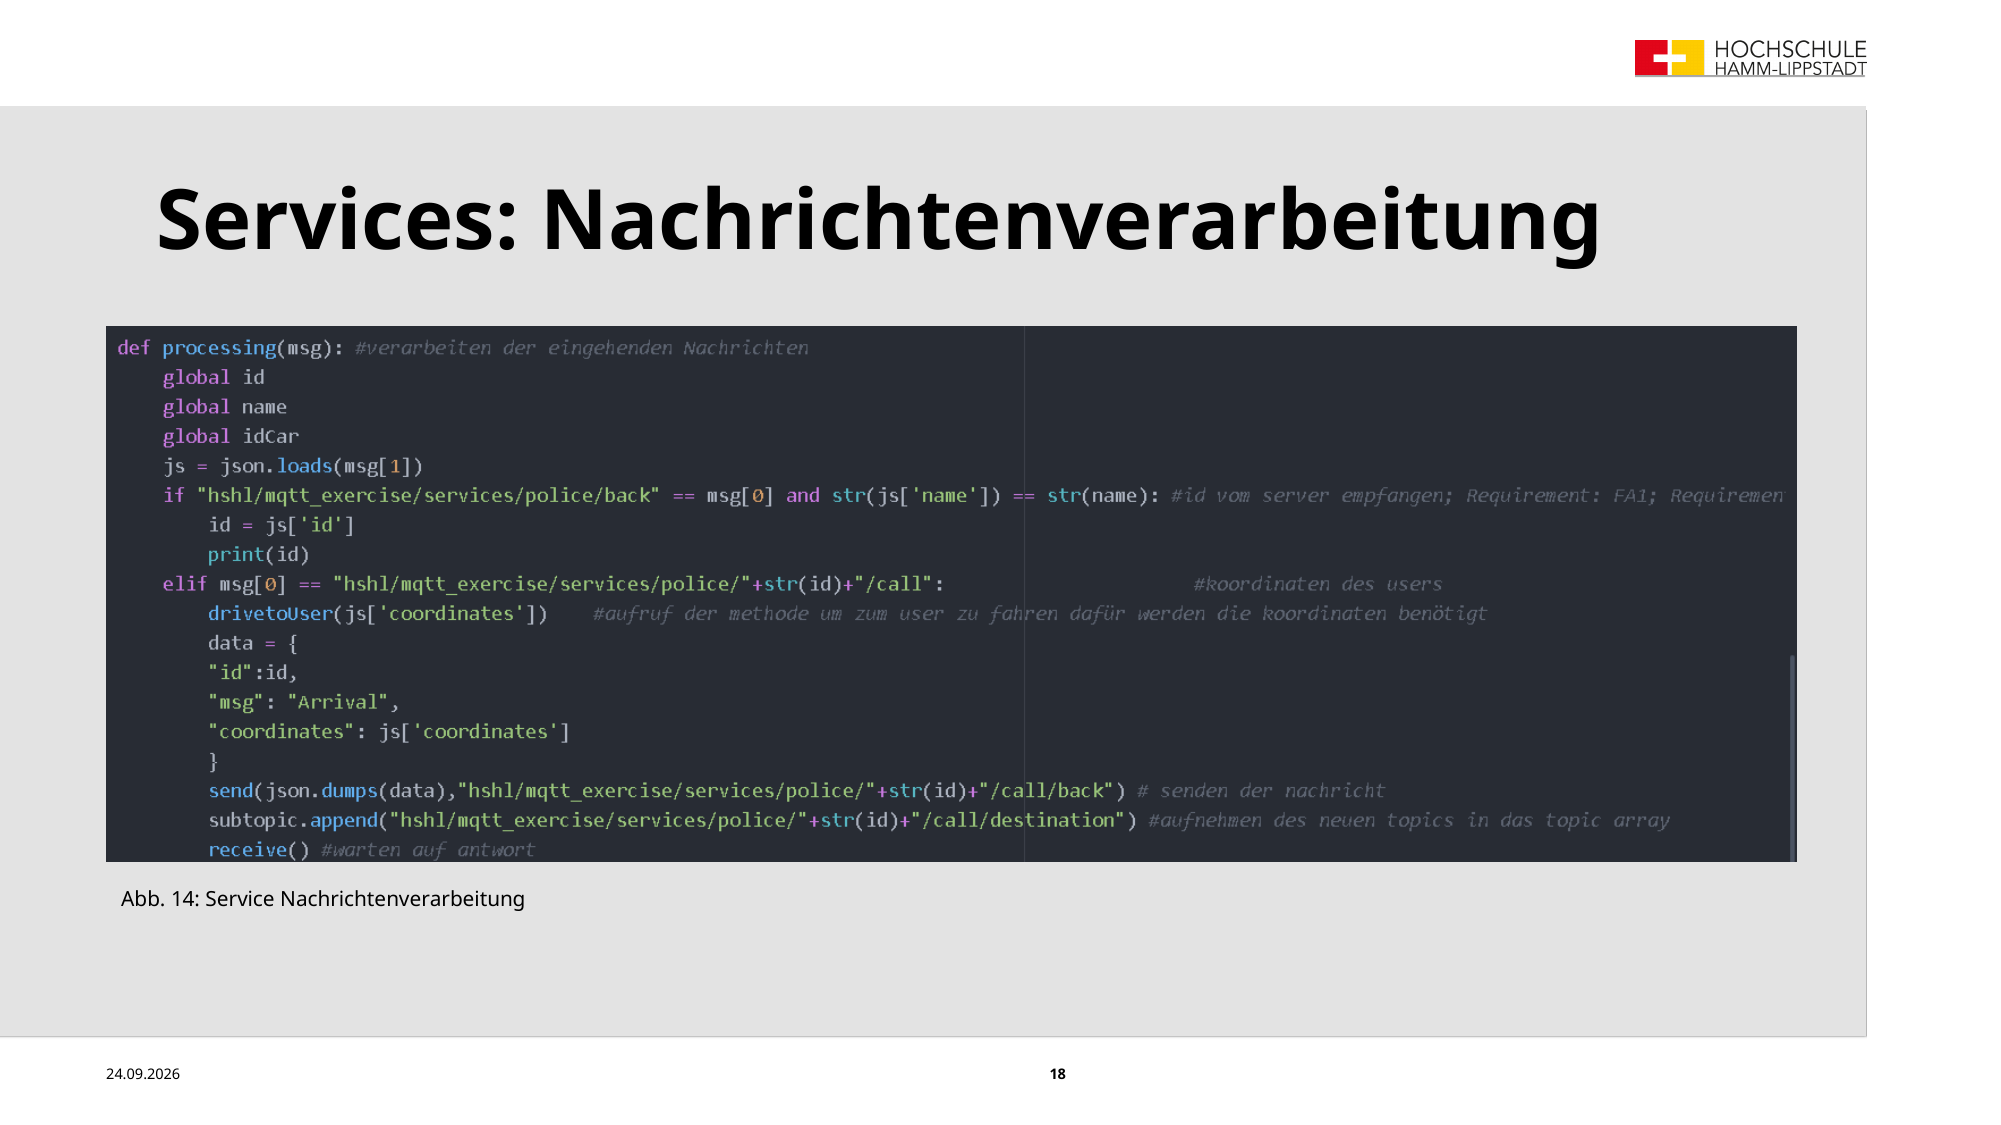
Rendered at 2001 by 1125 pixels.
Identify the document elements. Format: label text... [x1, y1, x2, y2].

text_box 11.07.2021 [106, 1065, 457, 1084]
text_box ‹Nr.› [1049, 1065, 1400, 1084]
title Services: Nachrichtenverarbeitung [141, 122, 1821, 310]
picture [106, 326, 1797, 862]
text_box Abb. 14: Service Nachrichtenverarbeitung [106, 878, 502, 919]
